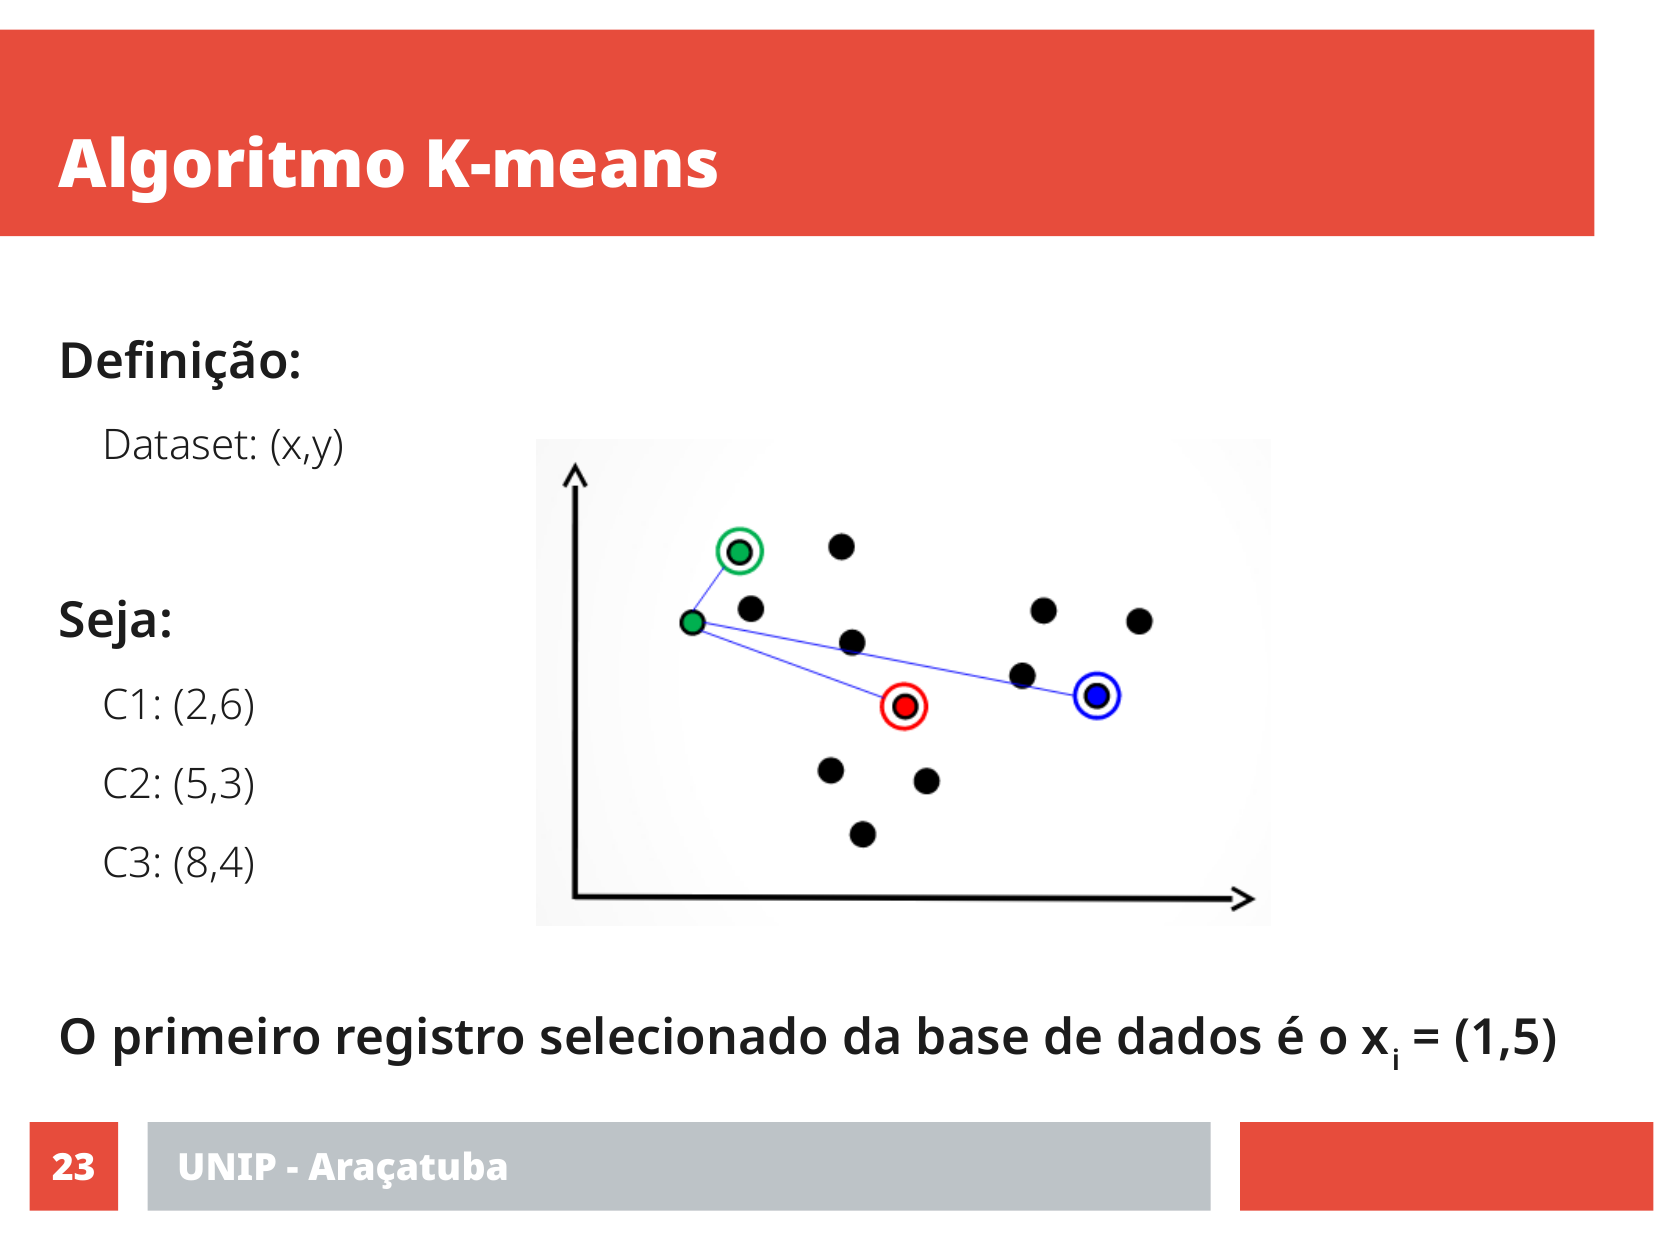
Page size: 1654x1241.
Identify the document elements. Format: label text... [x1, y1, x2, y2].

title Algoritmo K-means [59, 59, 1595, 207]
list Definição: Dataset: (x,y) Seja: C1: (2,6) C2: (5,3) C3: (8,4) O primeiro registro selecionado da base de dados é o xi = (1,5) [59, 324, 1565, 1093]
